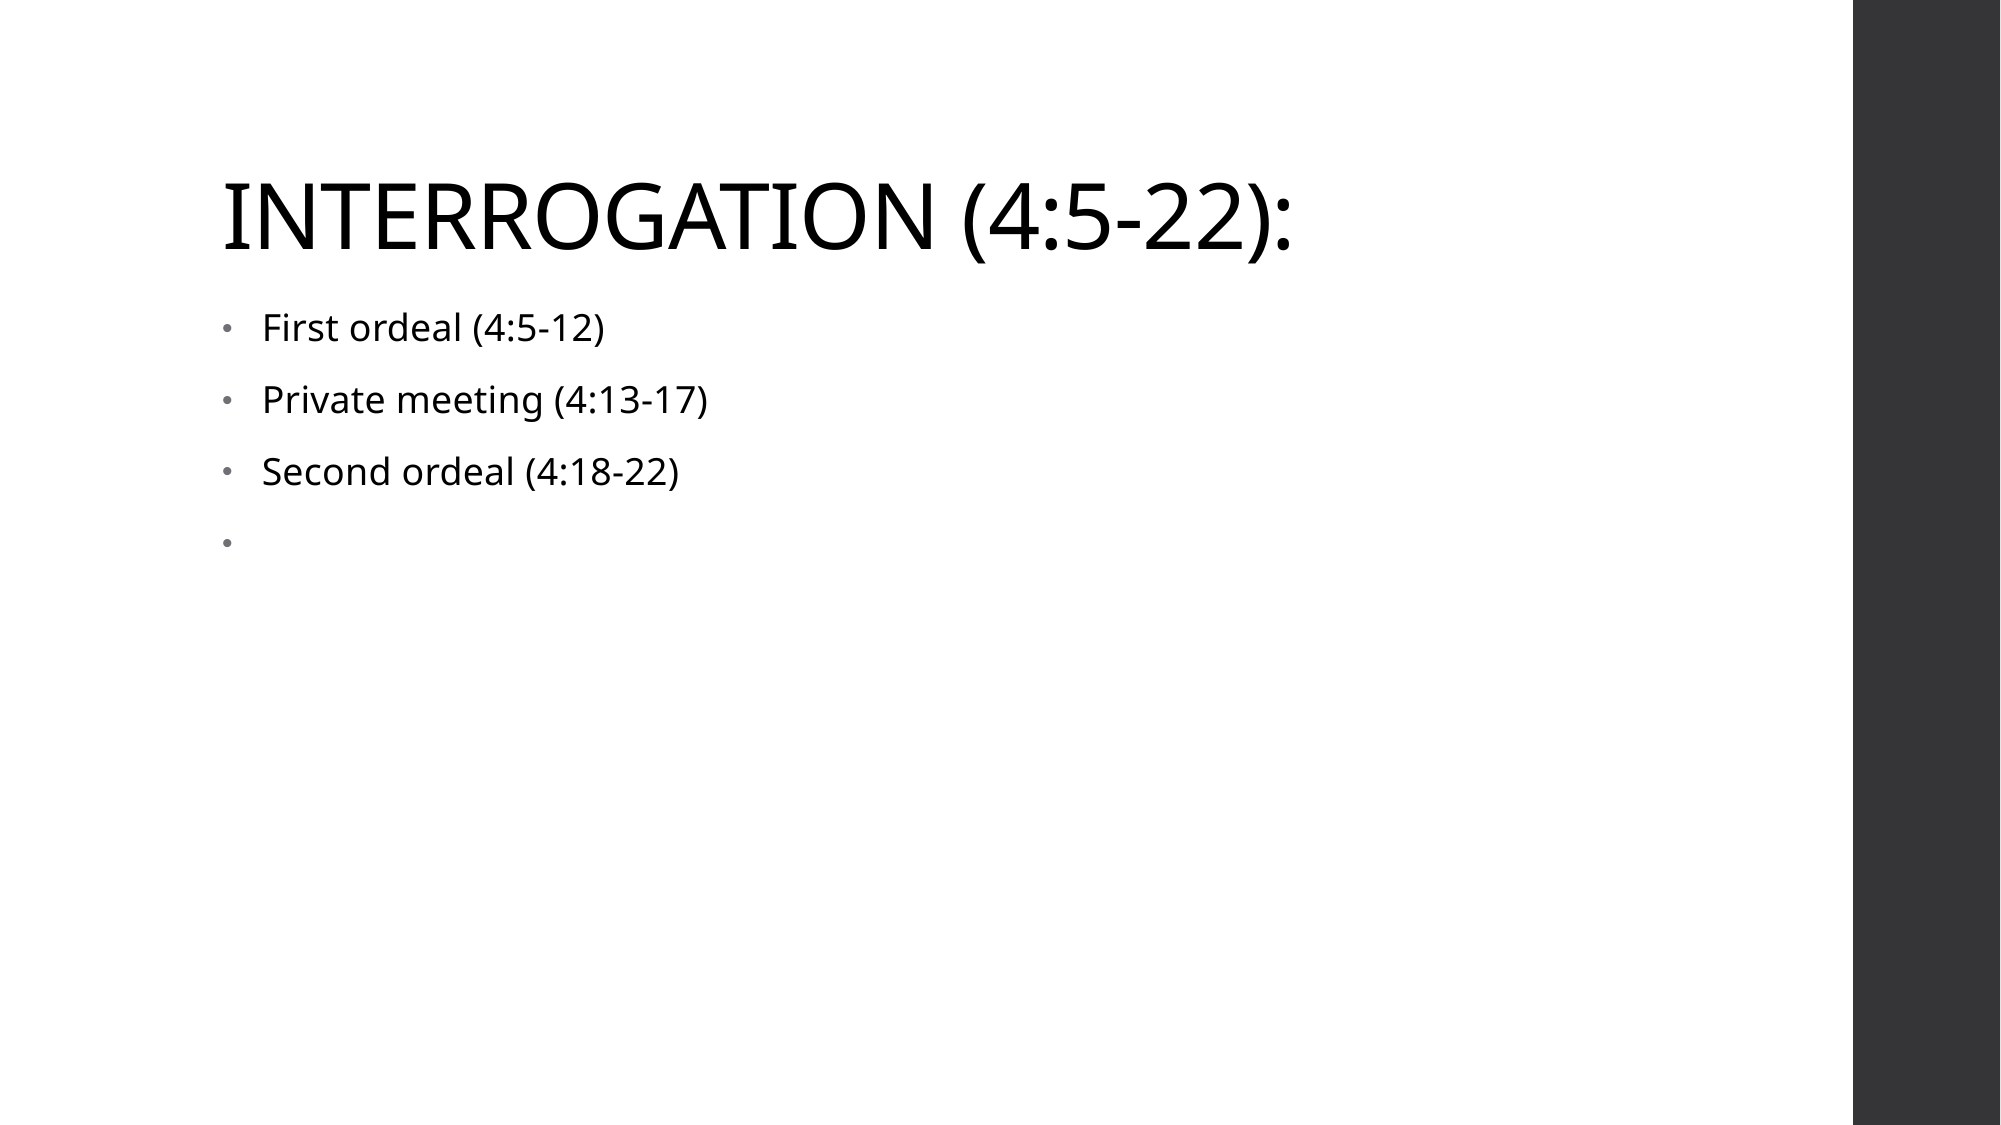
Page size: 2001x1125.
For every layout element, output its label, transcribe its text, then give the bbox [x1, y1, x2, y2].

title INTERROGATION (4:5-22): [206, 60, 1797, 278]
list First ordeal (4:5-12) Private meeting (4:13-17) Second ordeal (4:18-22) [206, 299, 1617, 1014]
